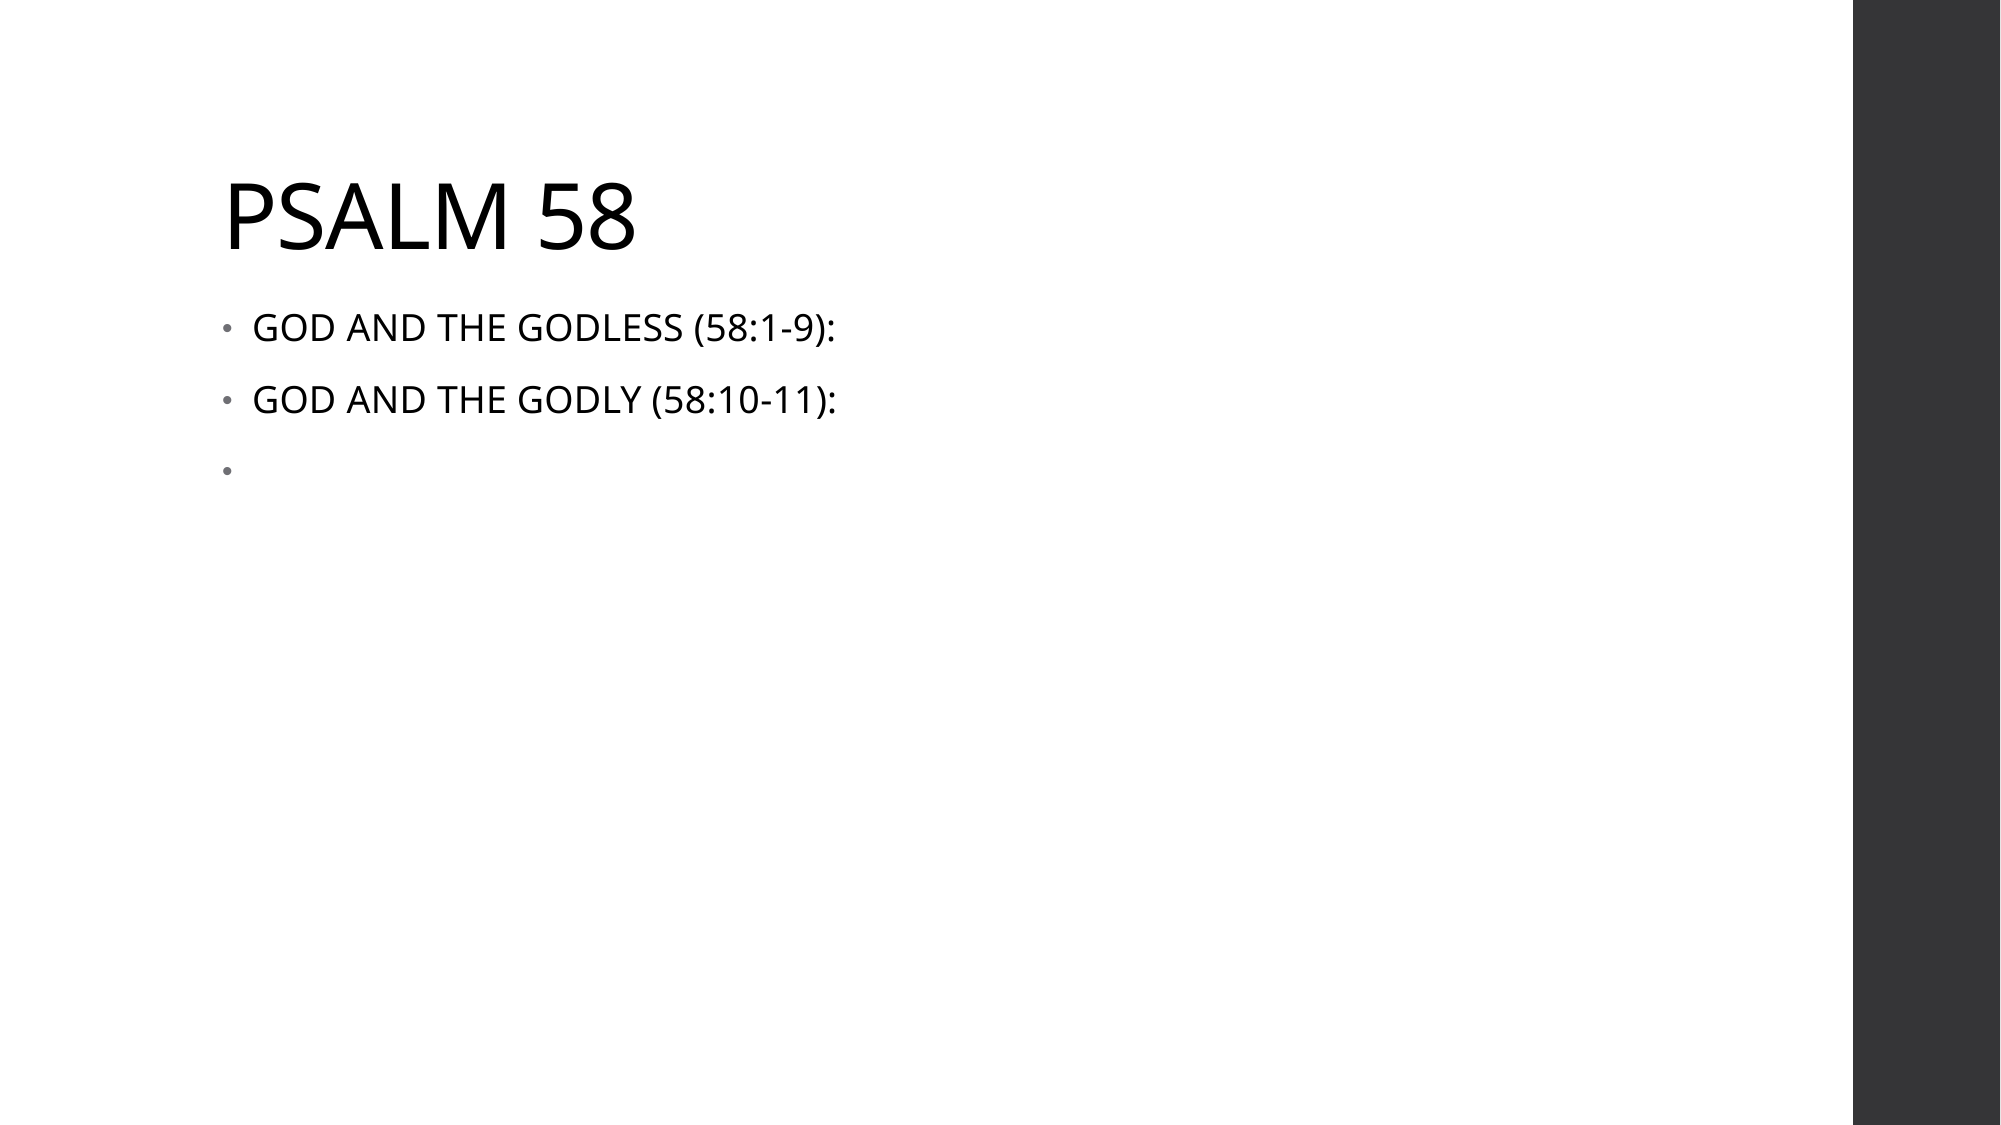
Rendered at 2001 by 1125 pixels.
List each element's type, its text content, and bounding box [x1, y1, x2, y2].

title PSALM 58 [206, 60, 1797, 278]
list GOD AND THE GODLESS (58:1-9): GOD AND THE GODLY (58:10-11): [206, 299, 1617, 1014]
